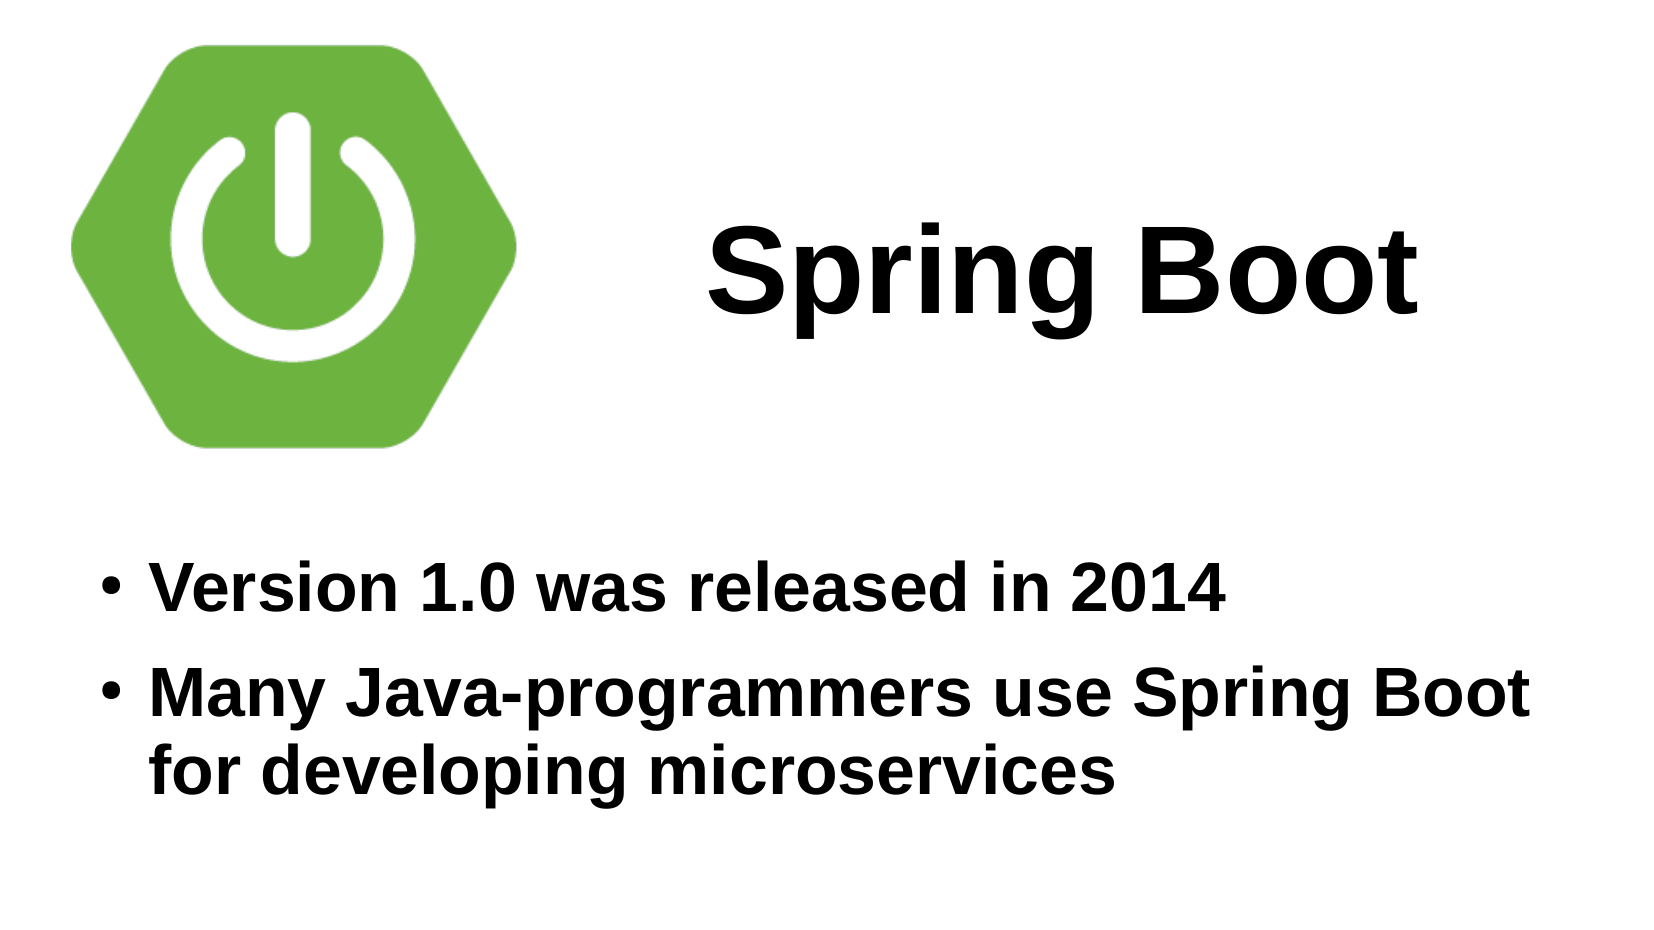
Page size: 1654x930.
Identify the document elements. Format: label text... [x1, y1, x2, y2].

list Version 1.0 was released in 2014 Many Java-programmers use Spring Boot for developing microservices [82, 547, 1571, 810]
picture [59, 11, 529, 480]
title Spring Boot [554, 192, 1571, 348]
